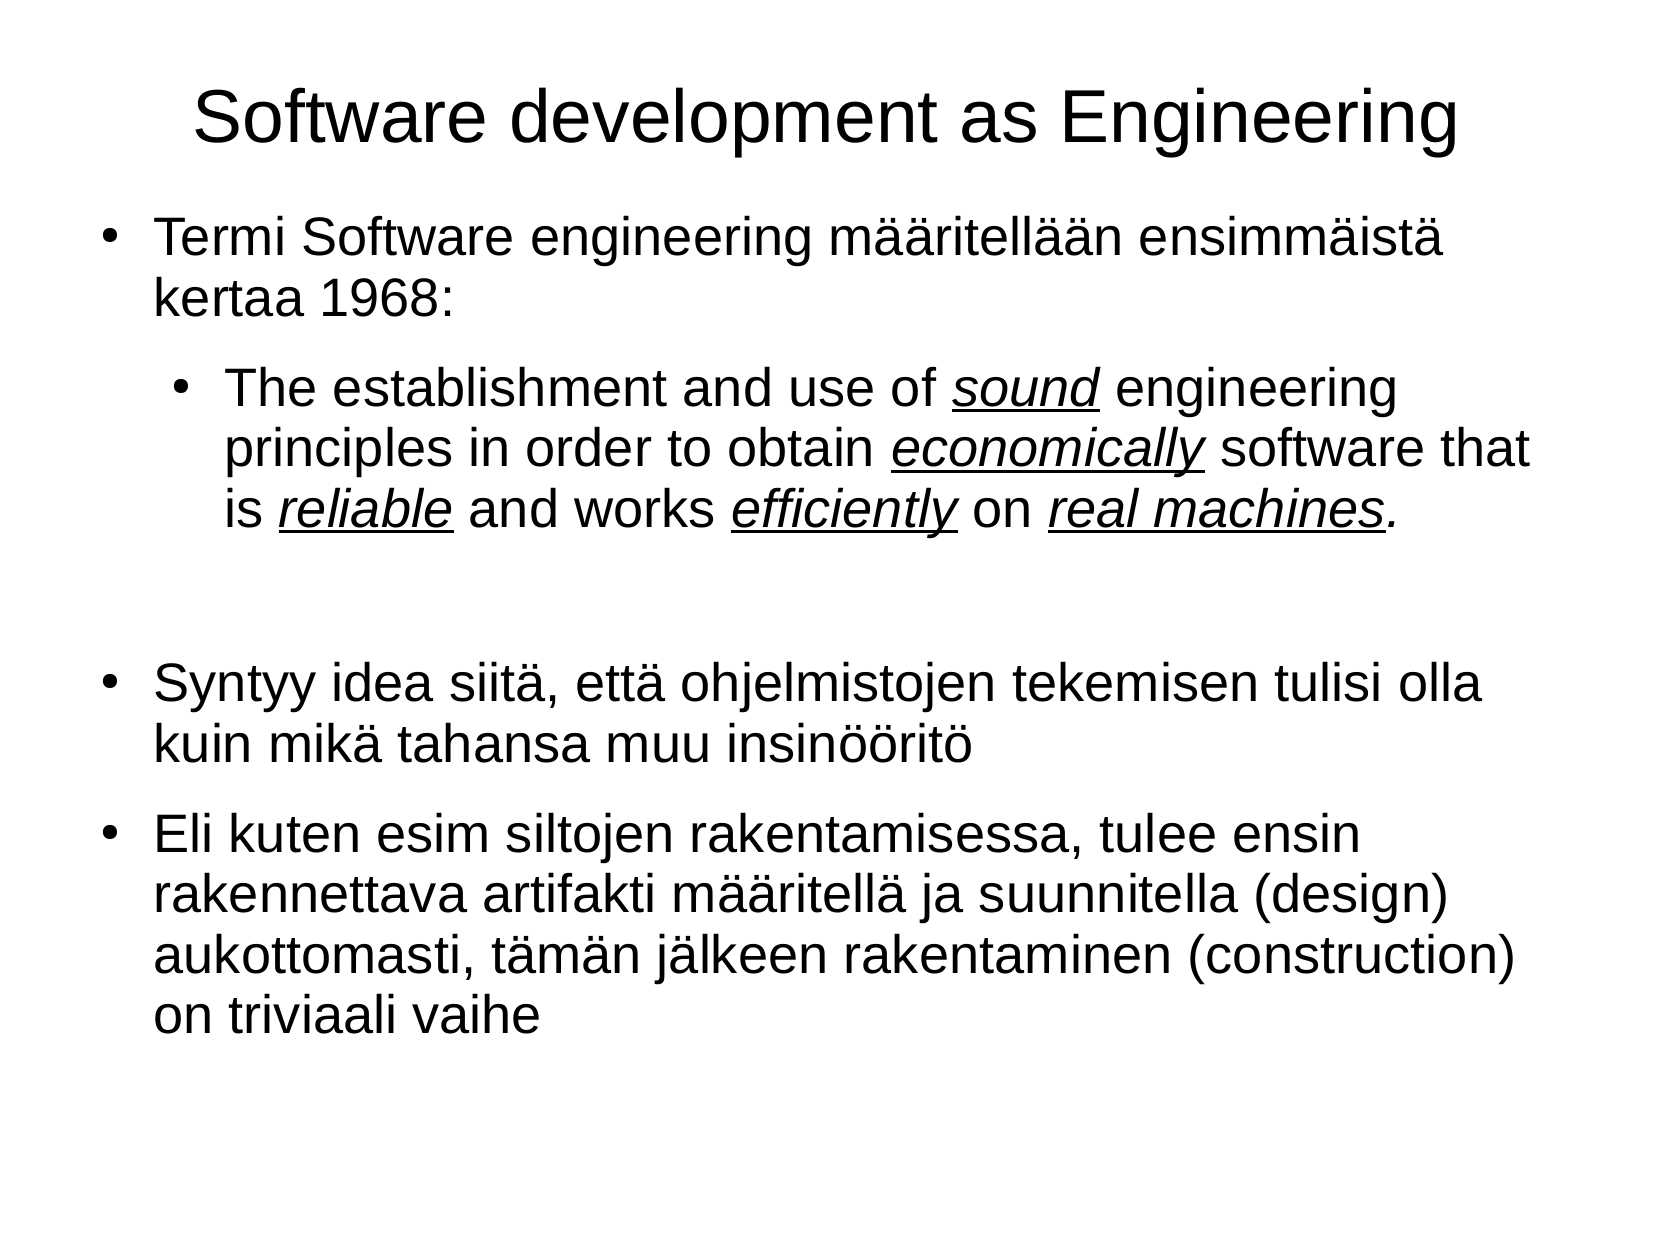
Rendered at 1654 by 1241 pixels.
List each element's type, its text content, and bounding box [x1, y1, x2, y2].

list Termi Software engineering määritellään ensimmäistä kertaa 1968: The establishment and use of sound engineering principles in order to obtain economically software that is reliable and works efficiently on real machines. Syntyy idea siitä, että ohjelmistojen tekemisen tulisi olla kuin mikä tahansa muu insinööritö Eli kuten esim siltojen rakentamisessa, tulee ensin rakennettava artifakti määritellä ja suunnitella (design) aukottomasti, tämän jälkeen rakentaminen (construction) on triviaali vaihe [82, 206, 1571, 1109]
title Software development as Engineering [82, 56, 1571, 178]
